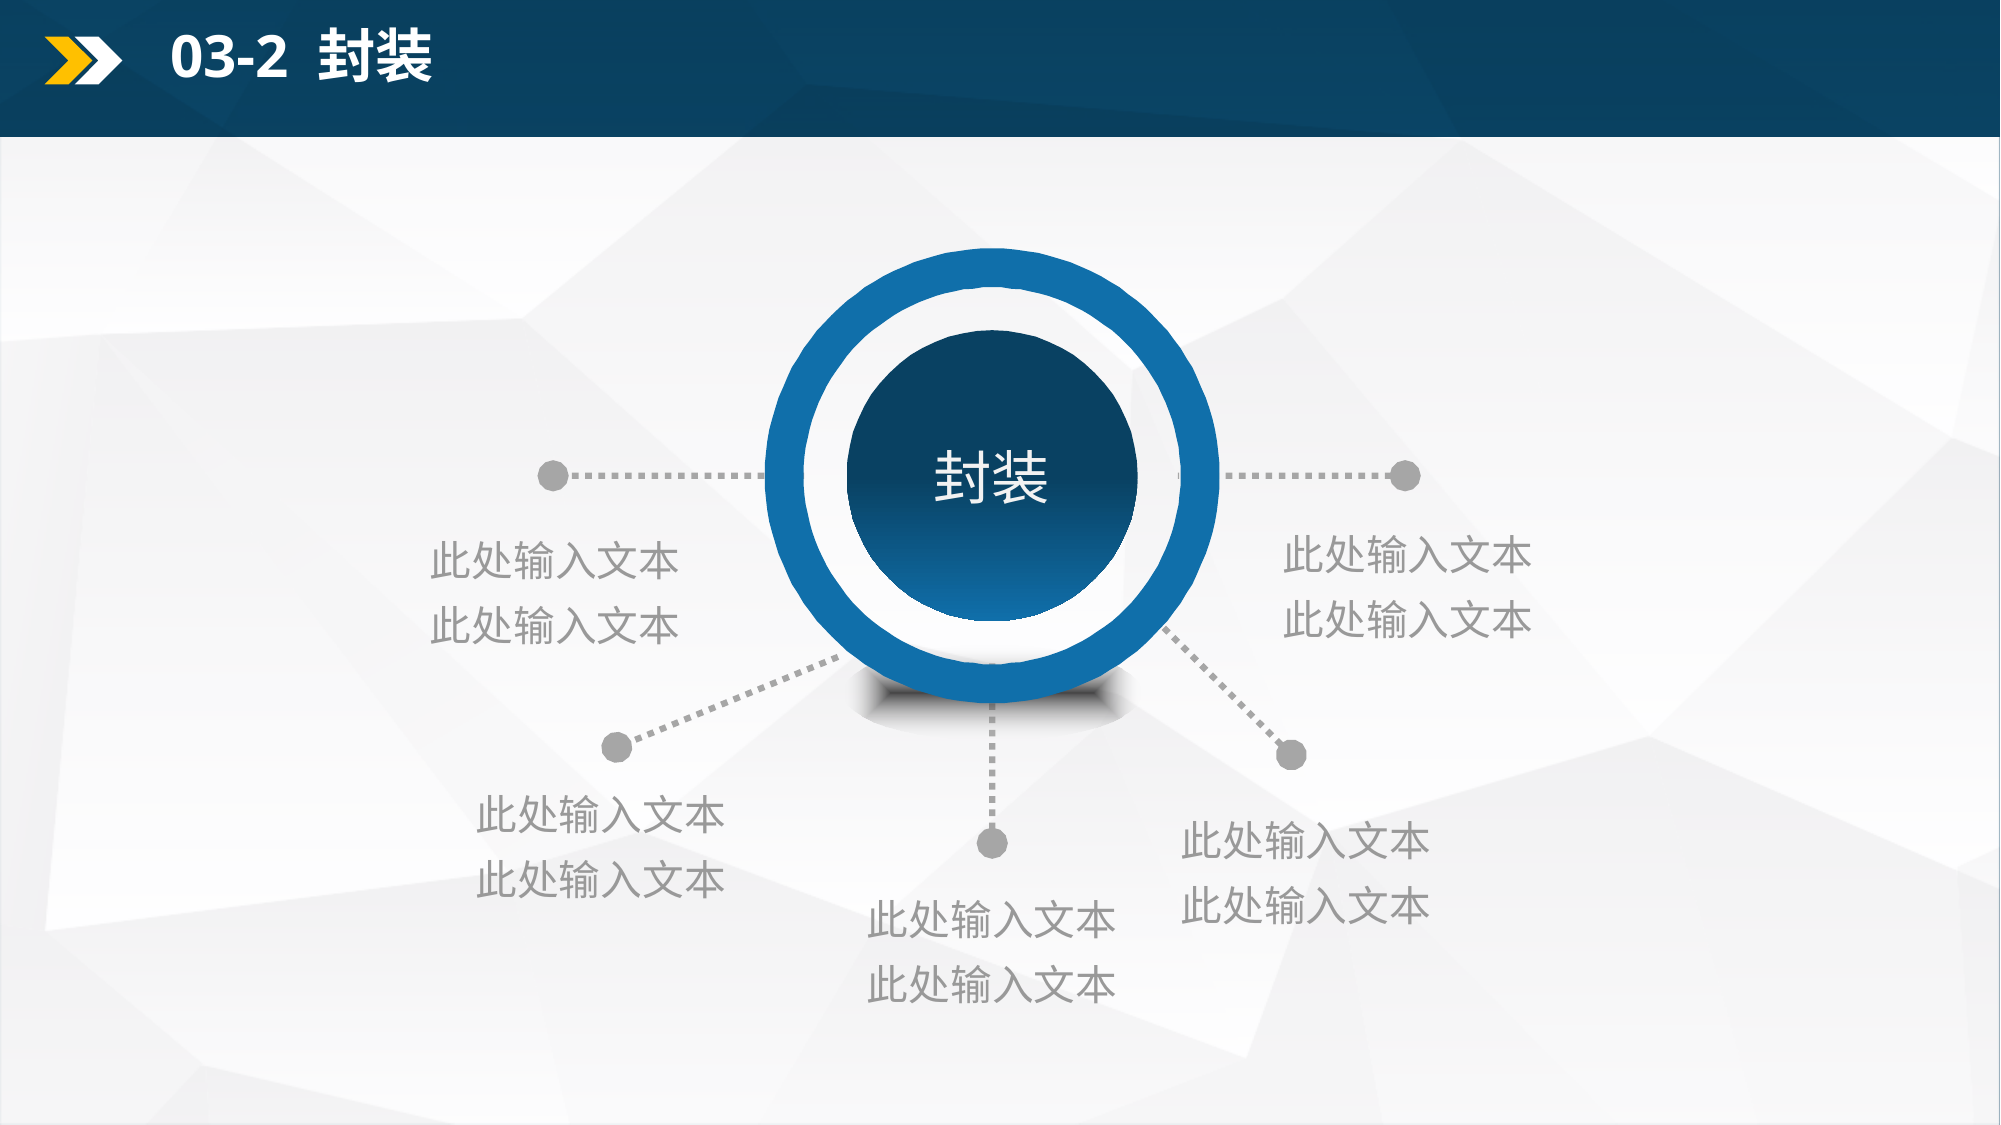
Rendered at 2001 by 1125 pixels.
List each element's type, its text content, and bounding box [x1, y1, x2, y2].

text_box 此处输入文本 此处输入文本 [460, 766, 741, 912]
text_box [74, 36, 123, 85]
text_box [764, 248, 1220, 741]
text_box 此处输入文本 此处输入文本 [415, 511, 696, 657]
text_box 此处输入文本 此处输入文本 [1267, 506, 1549, 652]
text_box 此处输入文本 此处输入文本 [1165, 792, 1446, 938]
text_box 此处输入文本 此处输入文本 [851, 871, 1133, 1017]
text_box 03-2 封装 [155, 11, 450, 97]
picture [0, 0, 2000, 1125]
text_box [44, 36, 93, 85]
text_box 封装 [846, 330, 1138, 622]
